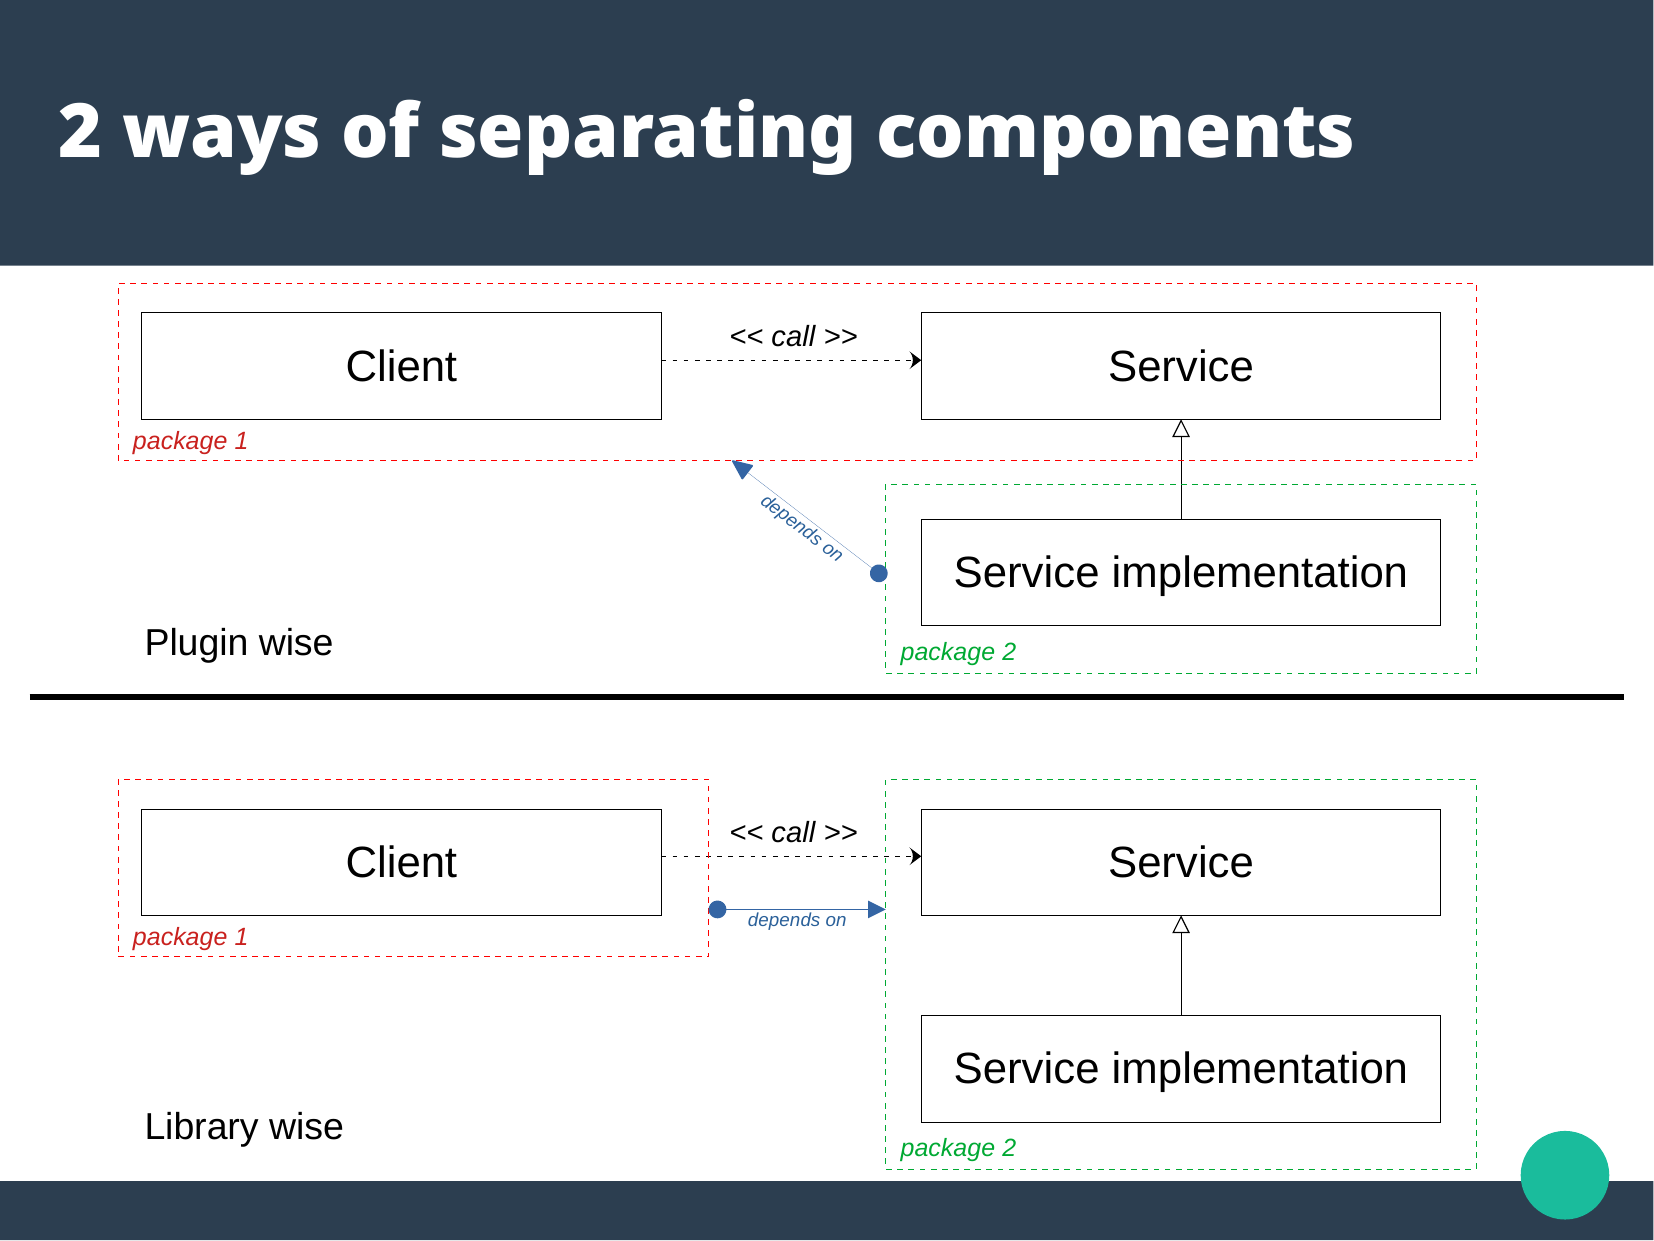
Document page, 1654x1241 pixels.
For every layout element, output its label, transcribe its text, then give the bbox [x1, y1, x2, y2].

text_box package 2 [885, 1126, 1032, 1170]
text_box Service implementation [921, 519, 1441, 626]
text_box << call >> [714, 312, 873, 361]
text_box Client [141, 809, 662, 916]
text_box Service implementation [921, 1015, 1441, 1123]
text_box << call >> [714, 809, 873, 857]
text_box Library wise [129, 1098, 360, 1156]
text_box package 1 [118, 419, 264, 463]
text_box Service [921, 809, 1441, 916]
text_box Client [141, 312, 662, 420]
text_box package 1 [118, 915, 264, 959]
text_box package 2 [885, 630, 1032, 674]
text_box Service [921, 312, 1441, 420]
title 2 ways of separating components [59, 49, 1595, 207]
text_box Plugin wise [129, 614, 349, 671]
